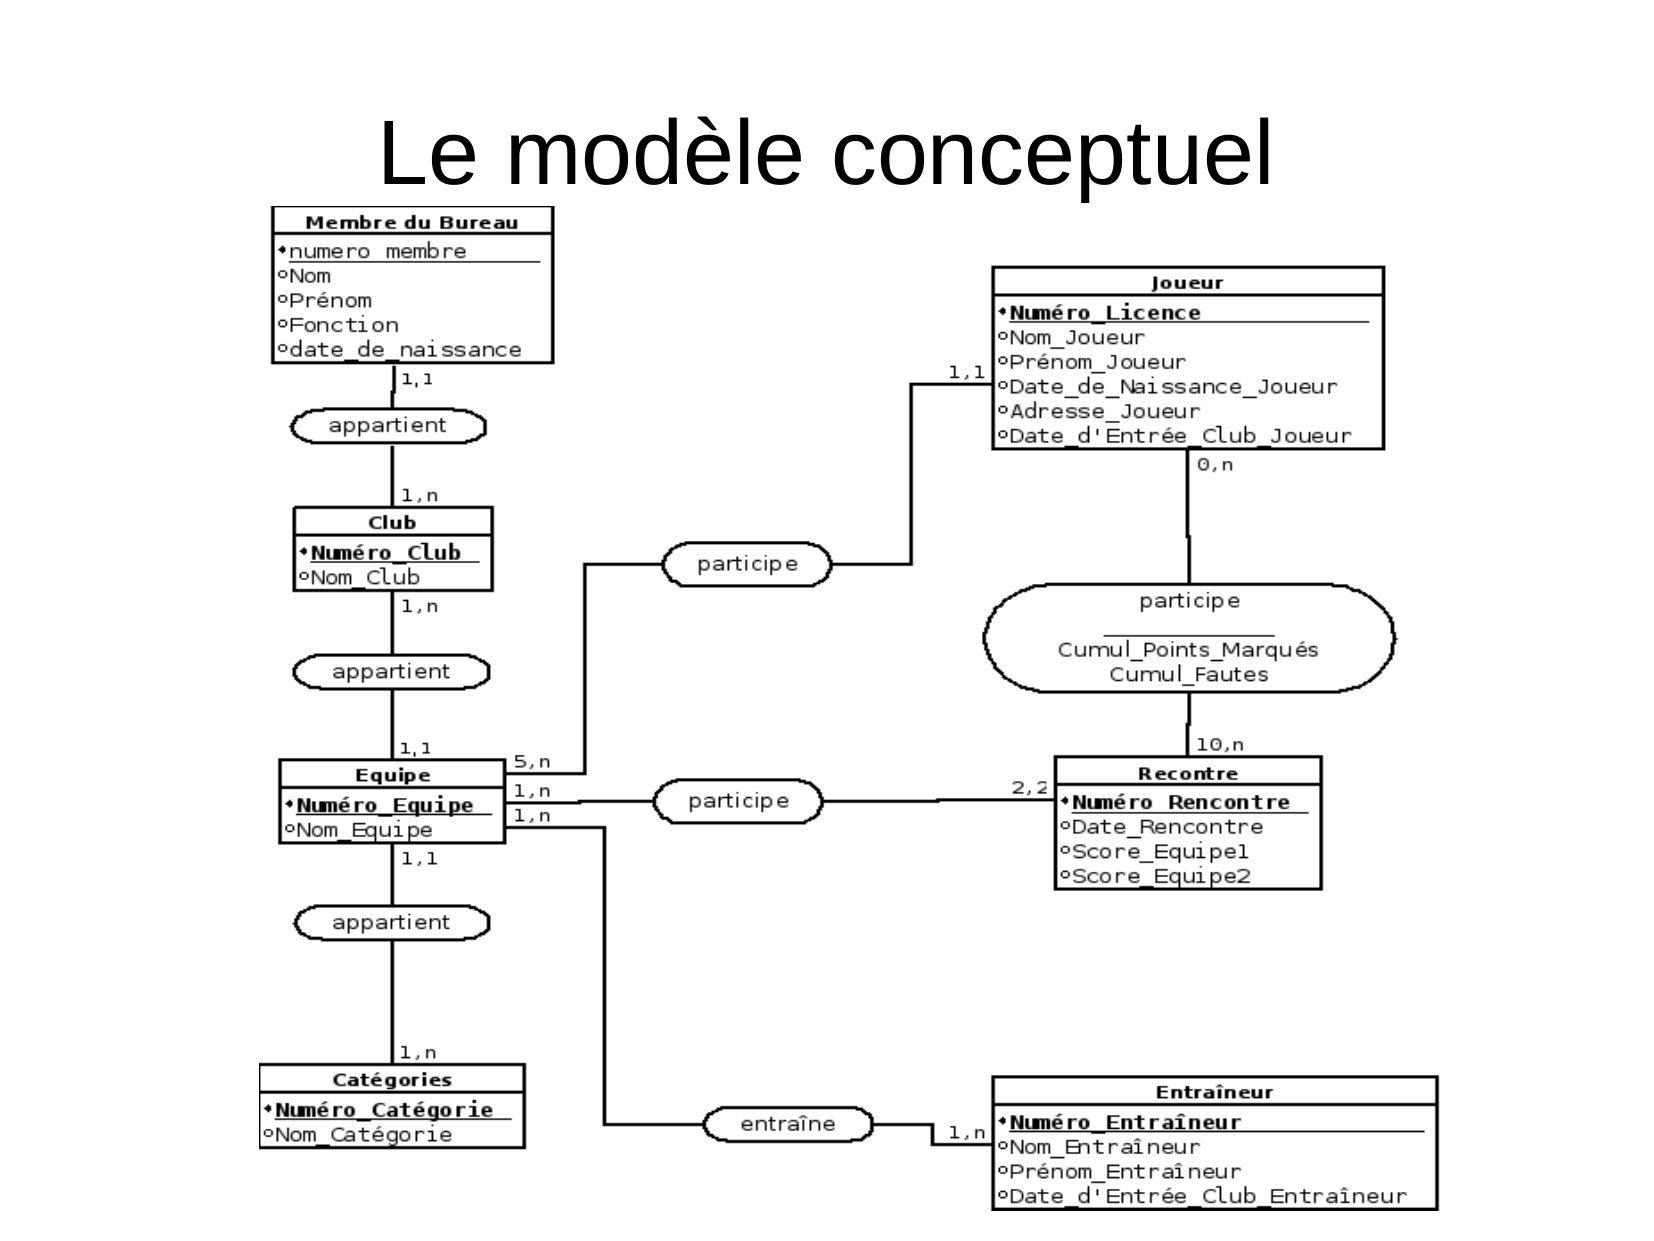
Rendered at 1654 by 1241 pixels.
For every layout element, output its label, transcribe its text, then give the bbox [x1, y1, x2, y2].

picture [259, 206, 1441, 1211]
title Le modèle conceptuel [82, 56, 1571, 250]
